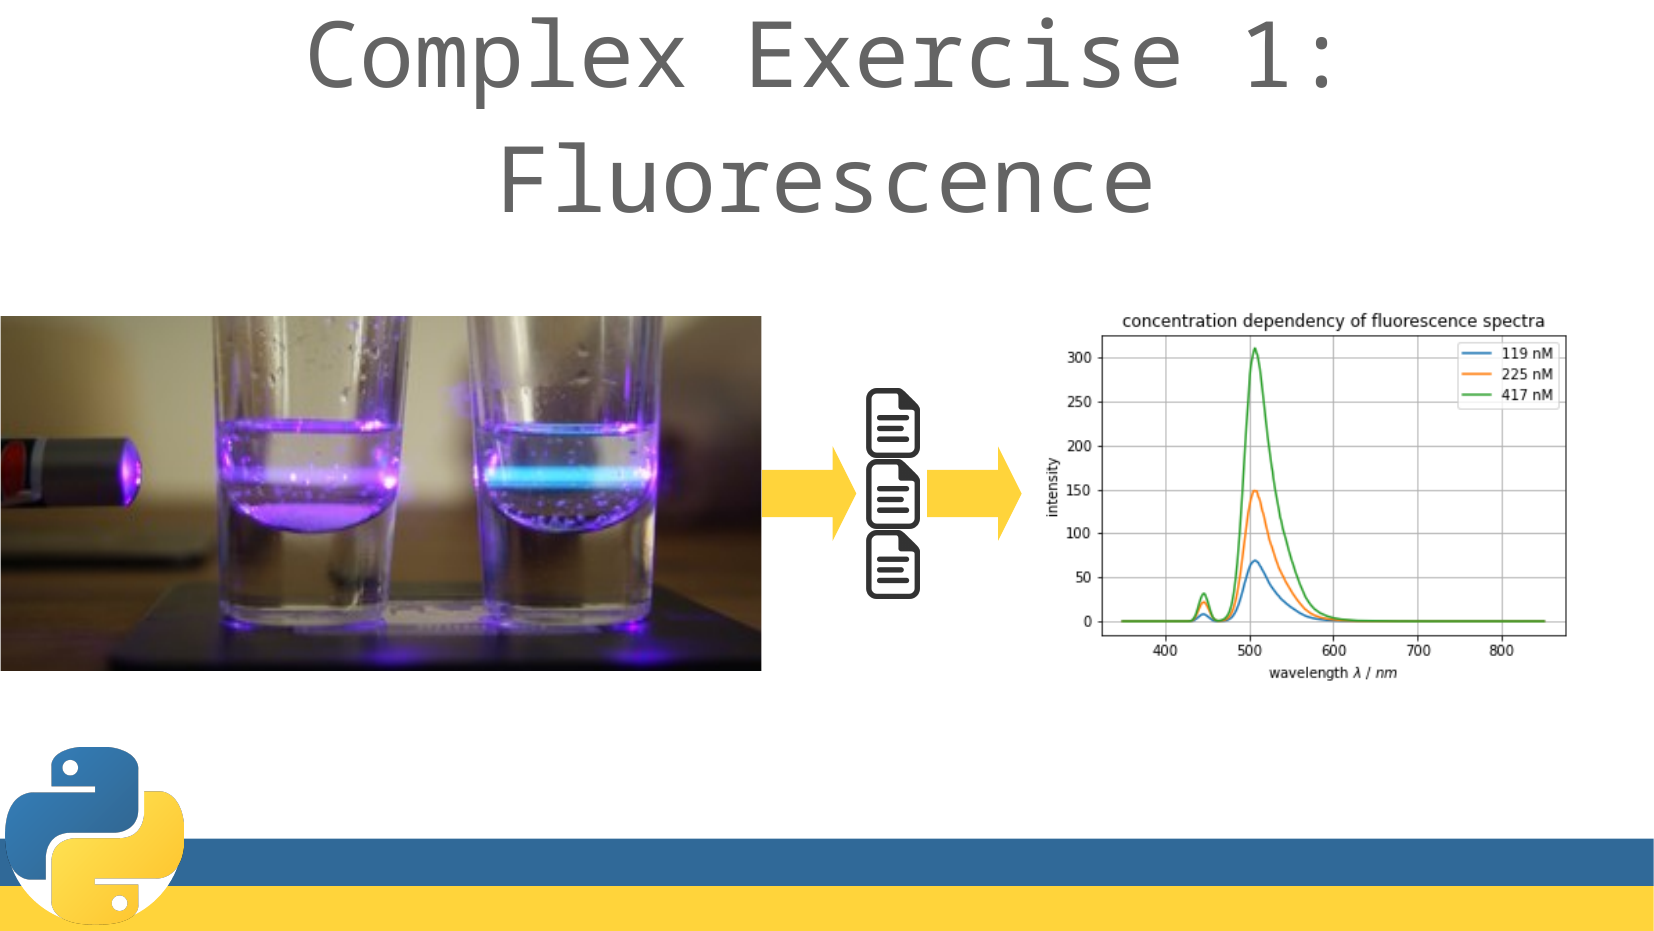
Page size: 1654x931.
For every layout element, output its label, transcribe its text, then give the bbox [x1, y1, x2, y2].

picture [858, 530, 928, 599]
text_box [761, 446, 857, 541]
picture [858, 459, 928, 529]
picture [5, 747, 184, 925]
text_box [927, 446, 1022, 541]
picture [858, 388, 928, 458]
picture [1027, 302, 1625, 686]
picture [0, 316, 762, 671]
title Complex Exercise 1: Fluorescence [82, 22, 1571, 207]
